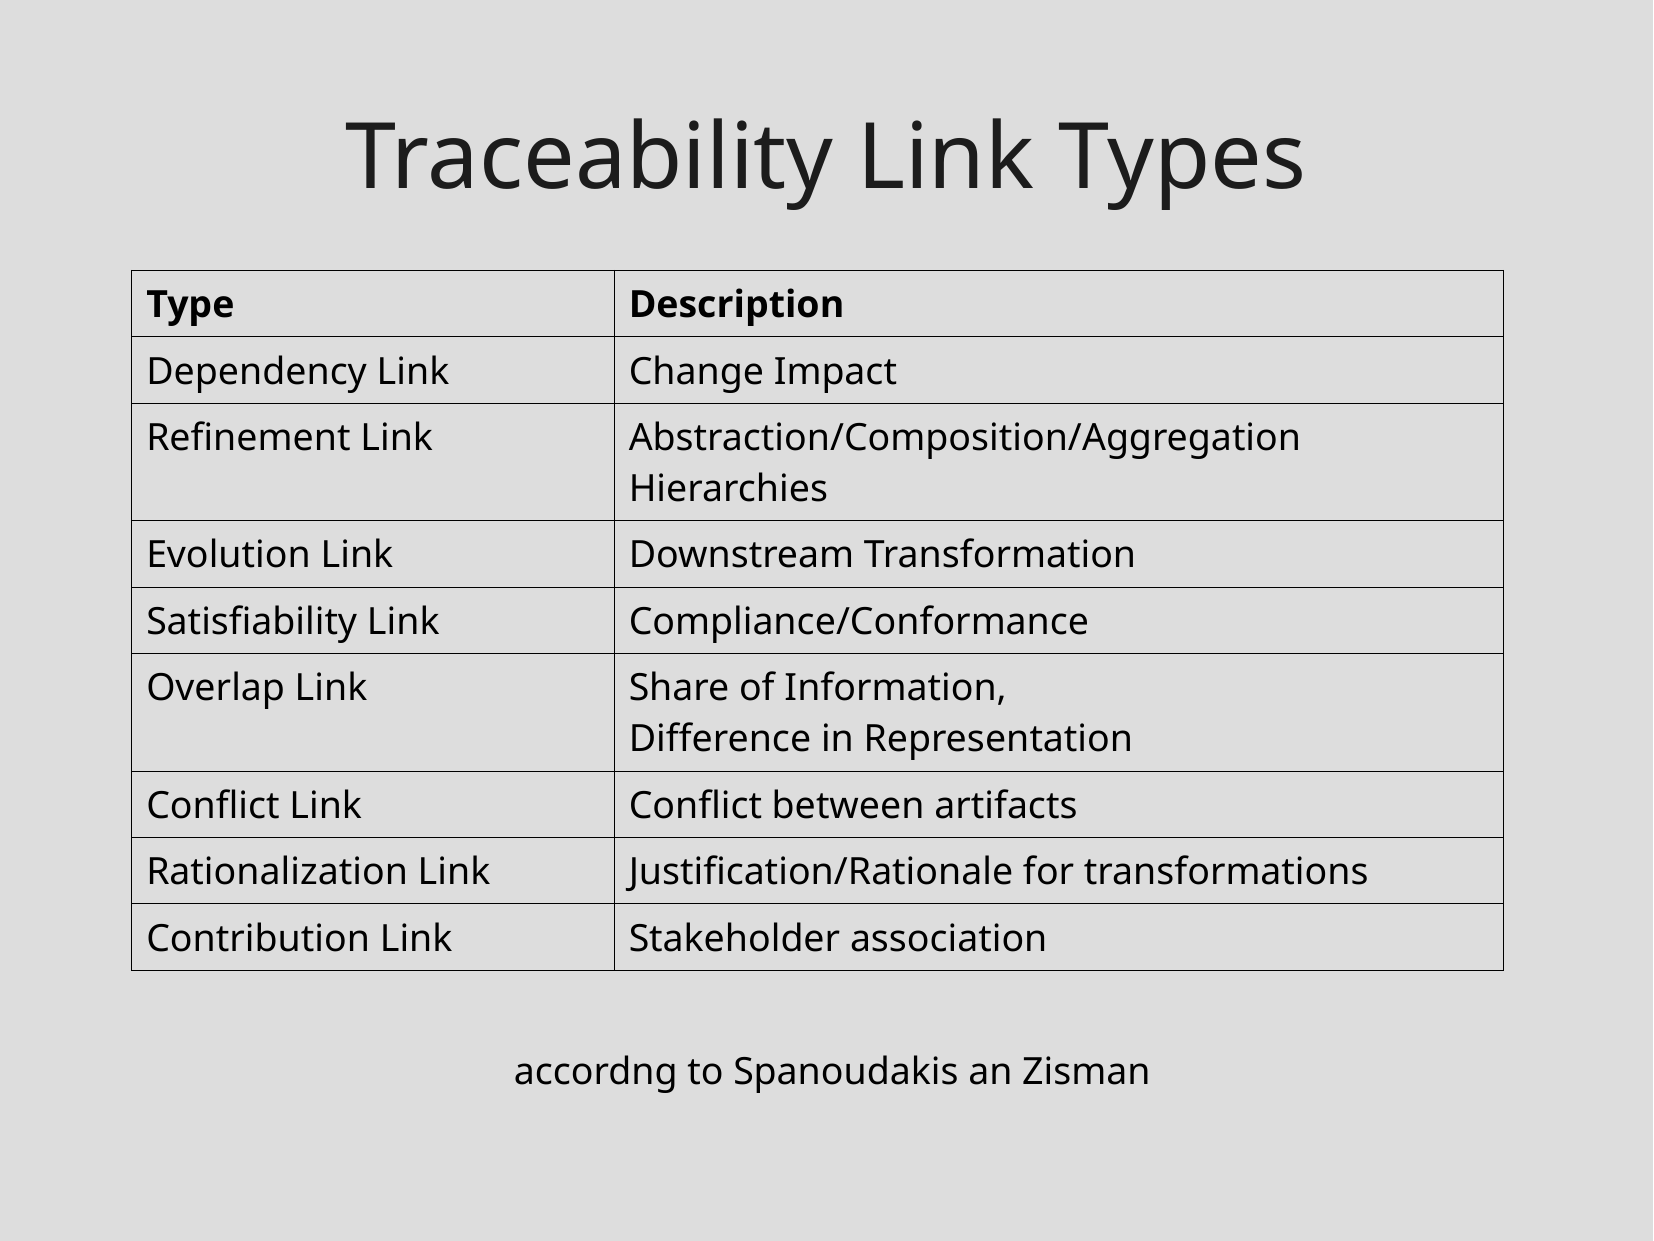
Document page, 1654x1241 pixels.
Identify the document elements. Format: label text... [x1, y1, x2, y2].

title Traceability Link Types [82, 49, 1571, 257]
table_cell Satisfiability Link [132, 588, 614, 653]
table_cell Share of Information, Difference in Representation [615, 654, 1503, 771]
text_box accordng to Spanoudakis an Zisman [420, 1037, 1246, 1096]
table_cell Compliance/Conformance [615, 588, 1503, 653]
table_cell Conflict between artifacts [615, 772, 1503, 837]
table_cell Conflict Link [132, 772, 614, 837]
table_cell Contribution Link [132, 904, 614, 970]
table_cell Justification/Rationale for transformations [615, 838, 1503, 903]
table_header Type [132, 271, 614, 336]
table_cell Refinement Link [132, 404, 614, 520]
table_cell Change Impact [615, 337, 1503, 403]
table_cell Stakeholder association [615, 904, 1503, 970]
table_cell Overlap Link [132, 654, 614, 771]
table_cell Downstream Transformation [615, 521, 1503, 587]
table_cell Dependency Link [132, 337, 614, 403]
table_header Description [615, 271, 1503, 336]
table_cell Abstraction/Composition/Aggregation Hierarchies [615, 404, 1503, 520]
table_cell Rationalization Link [132, 838, 614, 903]
table_cell Evolution Link [132, 521, 614, 587]
